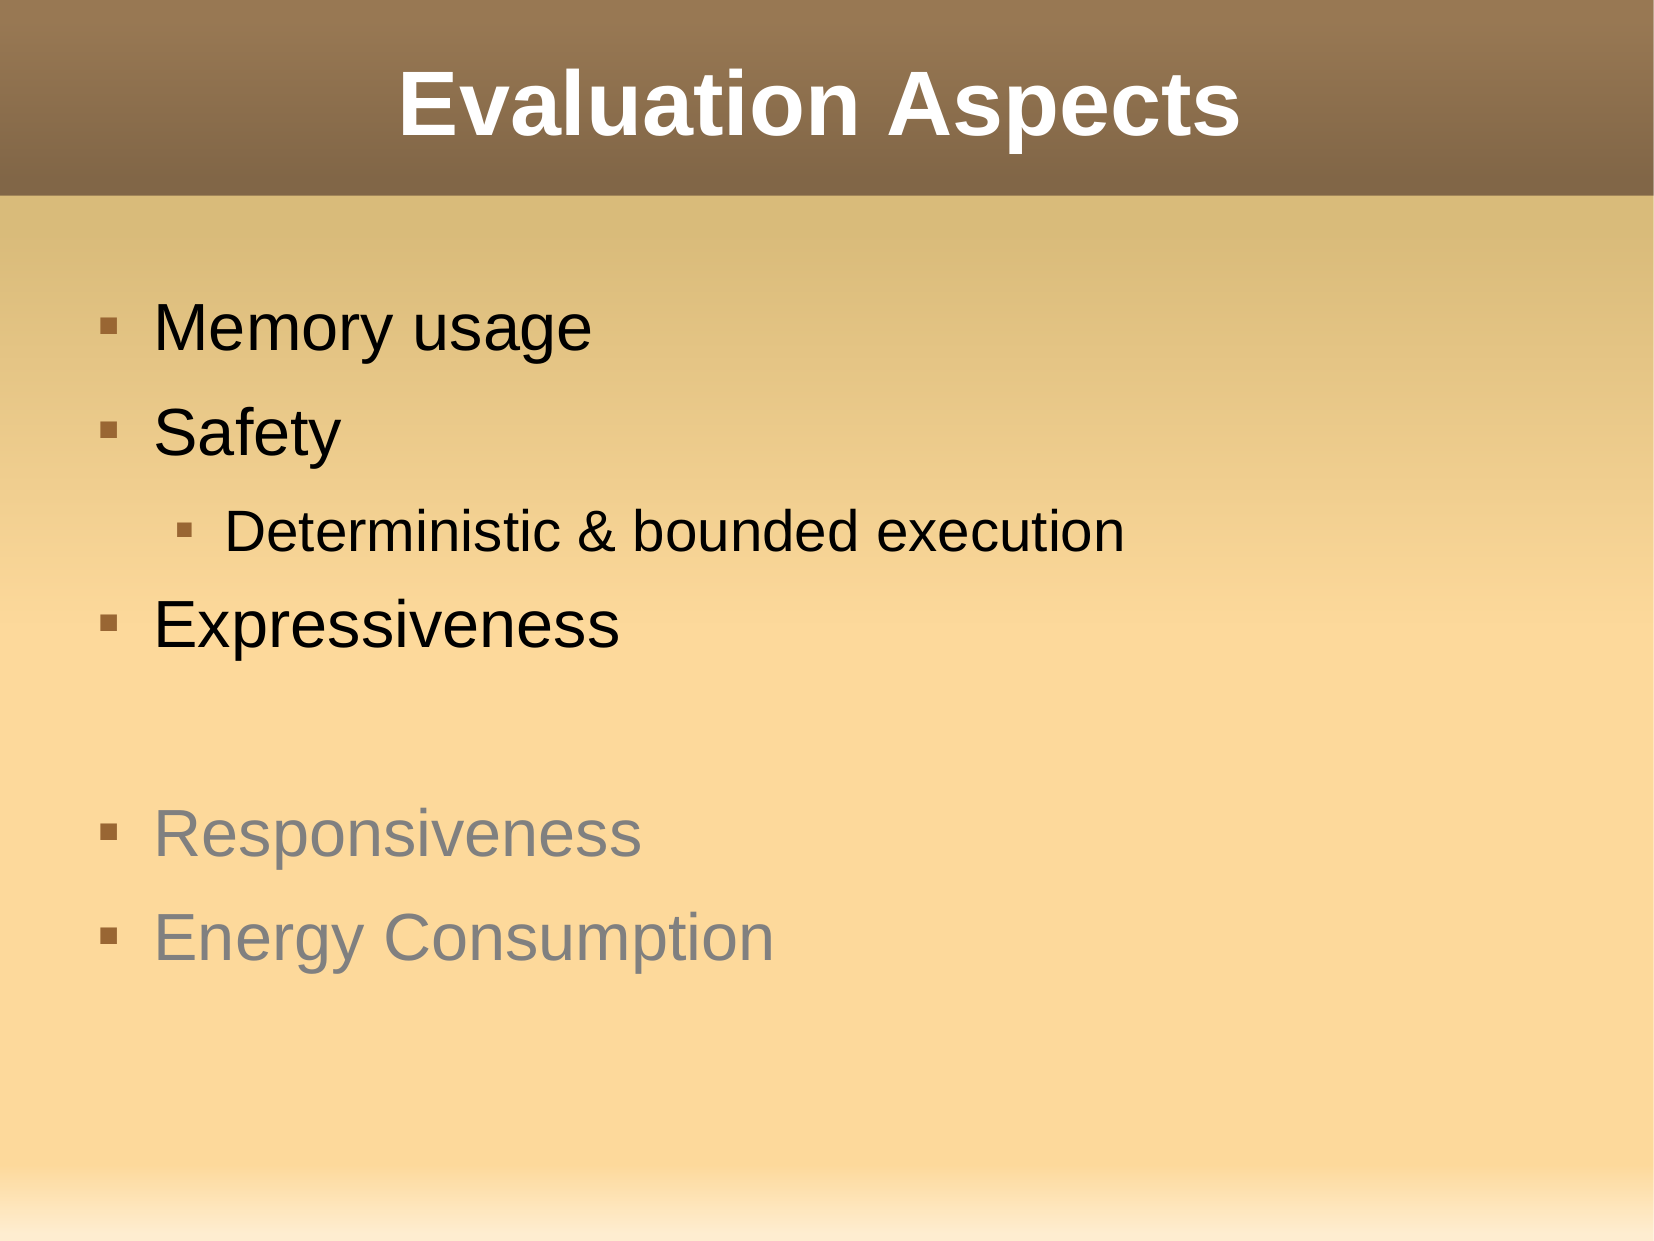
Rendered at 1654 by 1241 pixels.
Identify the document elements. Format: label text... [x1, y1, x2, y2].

list Memory usage Safety Deterministic & bounded execution Expressiveness Responsiveness Energy Consumption [82, 290, 1571, 1094]
title Evaluation Aspects [76, 0, 1565, 208]
picture [0, 0, 1654, 1241]
